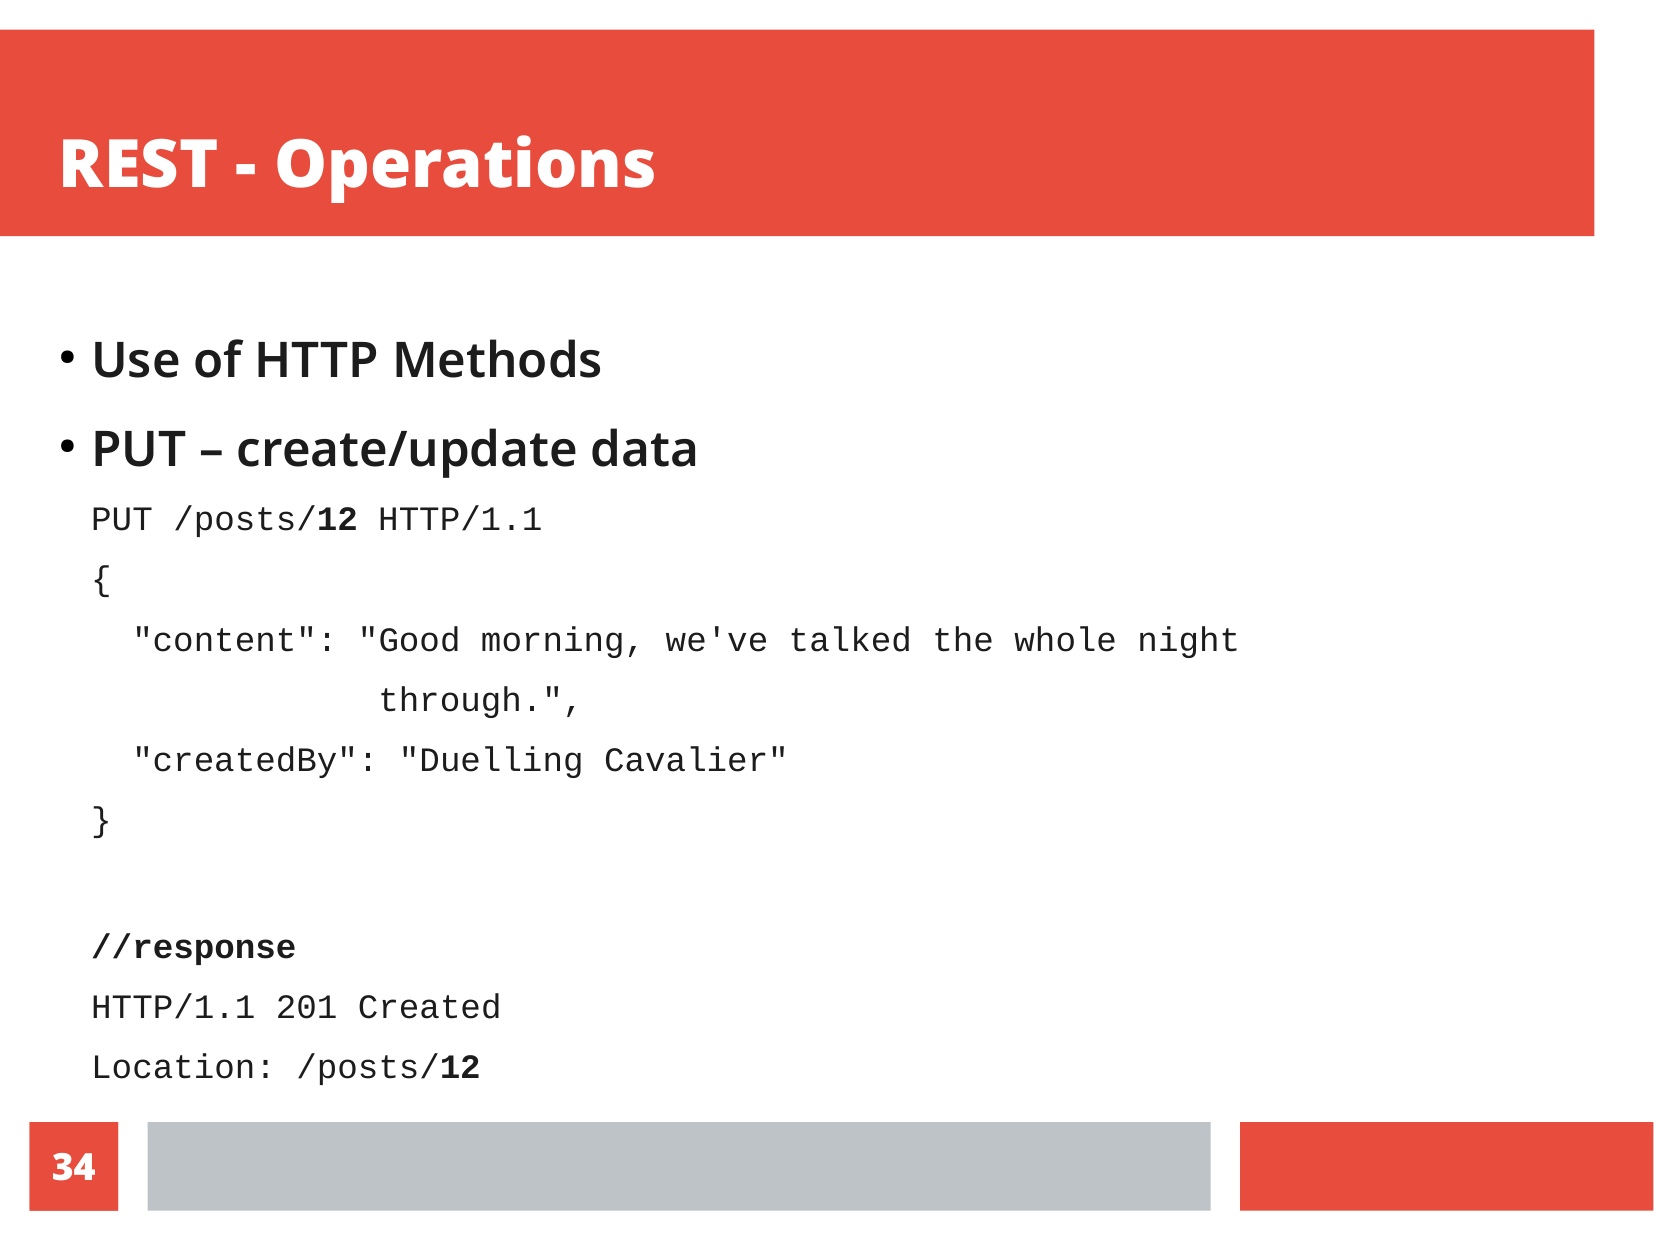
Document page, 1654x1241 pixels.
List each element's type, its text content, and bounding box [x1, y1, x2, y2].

list Use of HTTP Methods PUT – create/update data PUT /posts/12 HTTP/1.1 { "content": "Good morning, we've talked the whole night through.", "createdBy": "Duelling Cavalier" } //response HTTP/1.1 201 Created Location: /posts/12 [59, 324, 1565, 1093]
title REST - Operations [59, 59, 1595, 207]
